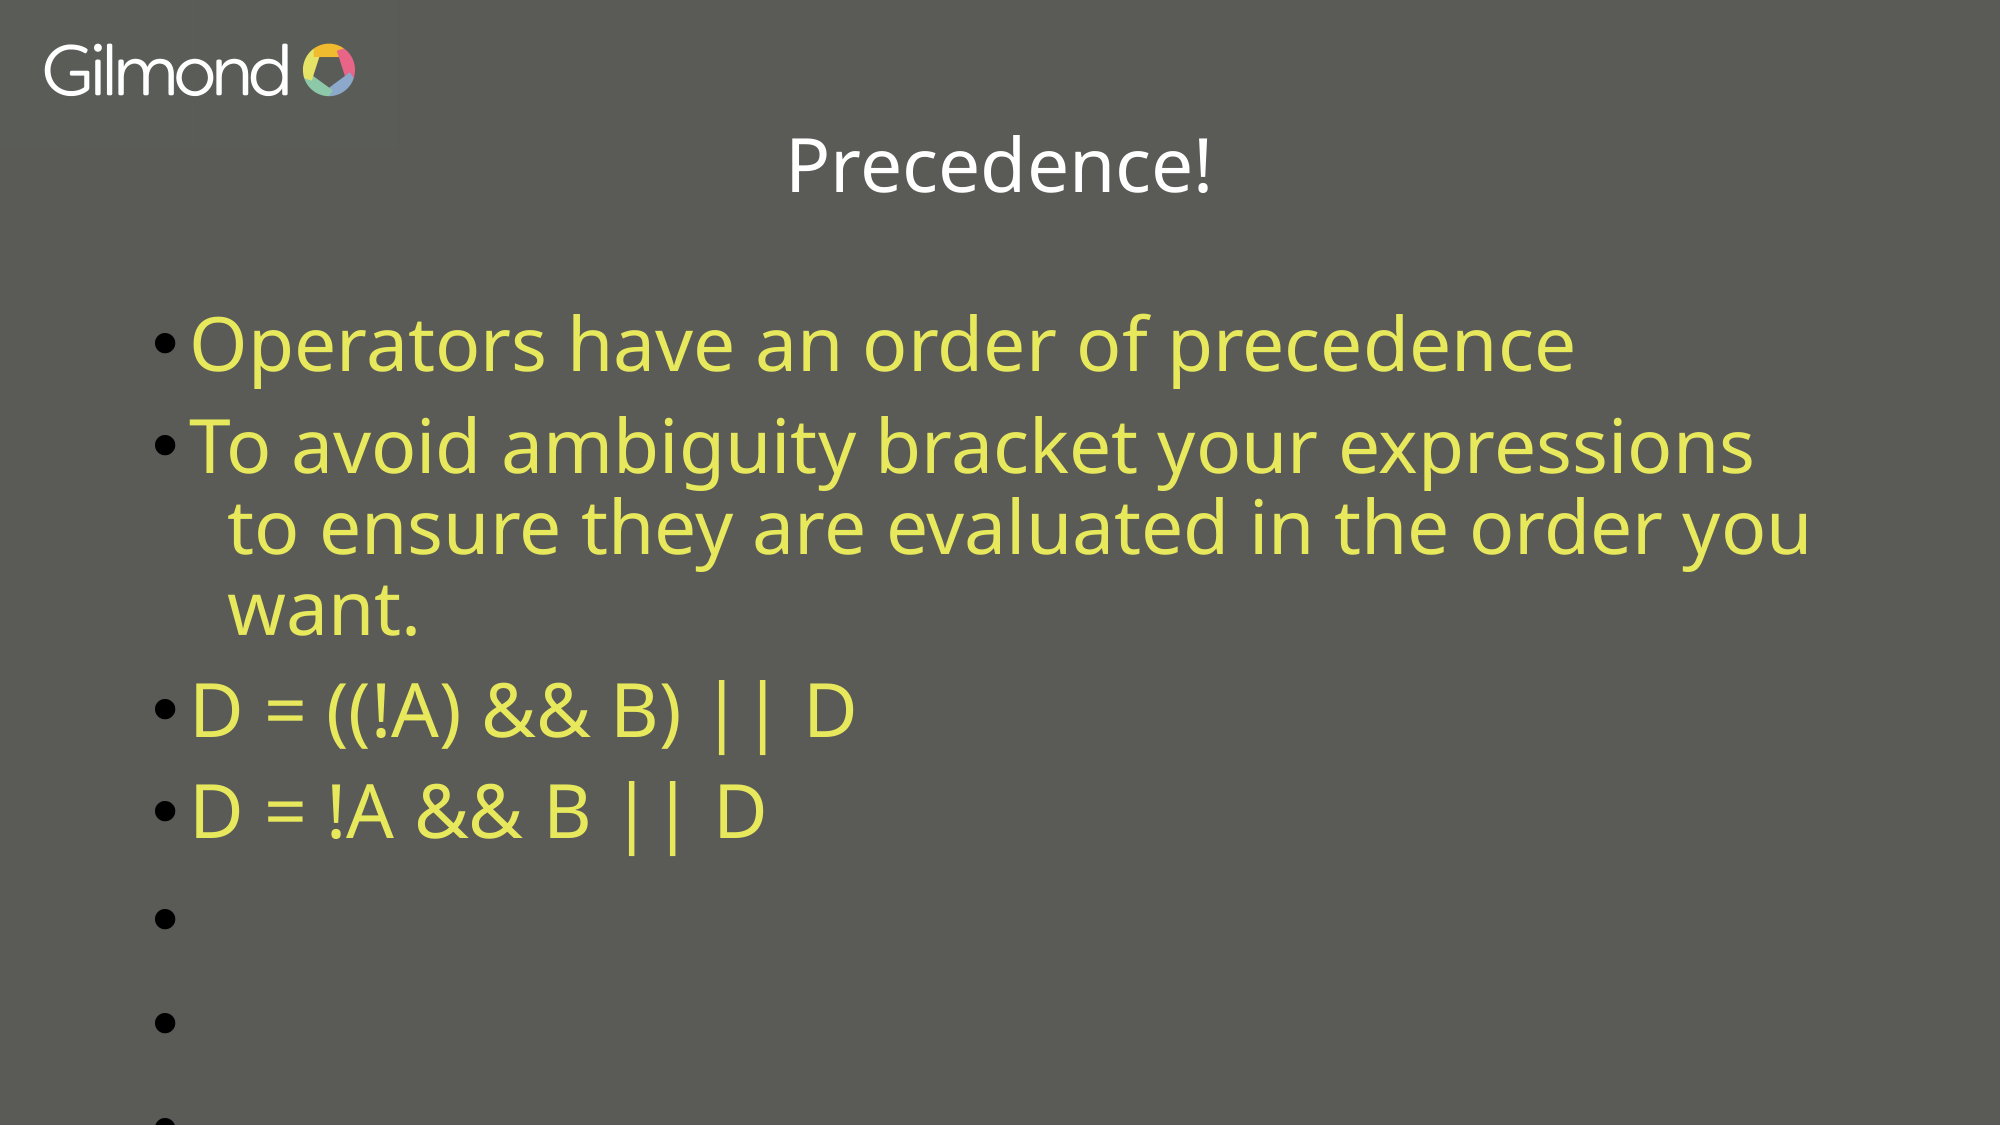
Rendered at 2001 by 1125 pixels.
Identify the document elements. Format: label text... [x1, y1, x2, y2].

title Precedence! [137, 59, 1863, 278]
list Operators have an order of precedence To avoid ambiguity bracket your expressions to ensure they are evaluated in the order you want. D = ((!A) && B) || D D = !A && B || D [137, 299, 1863, 1014]
picture [0, 0, 399, 149]
